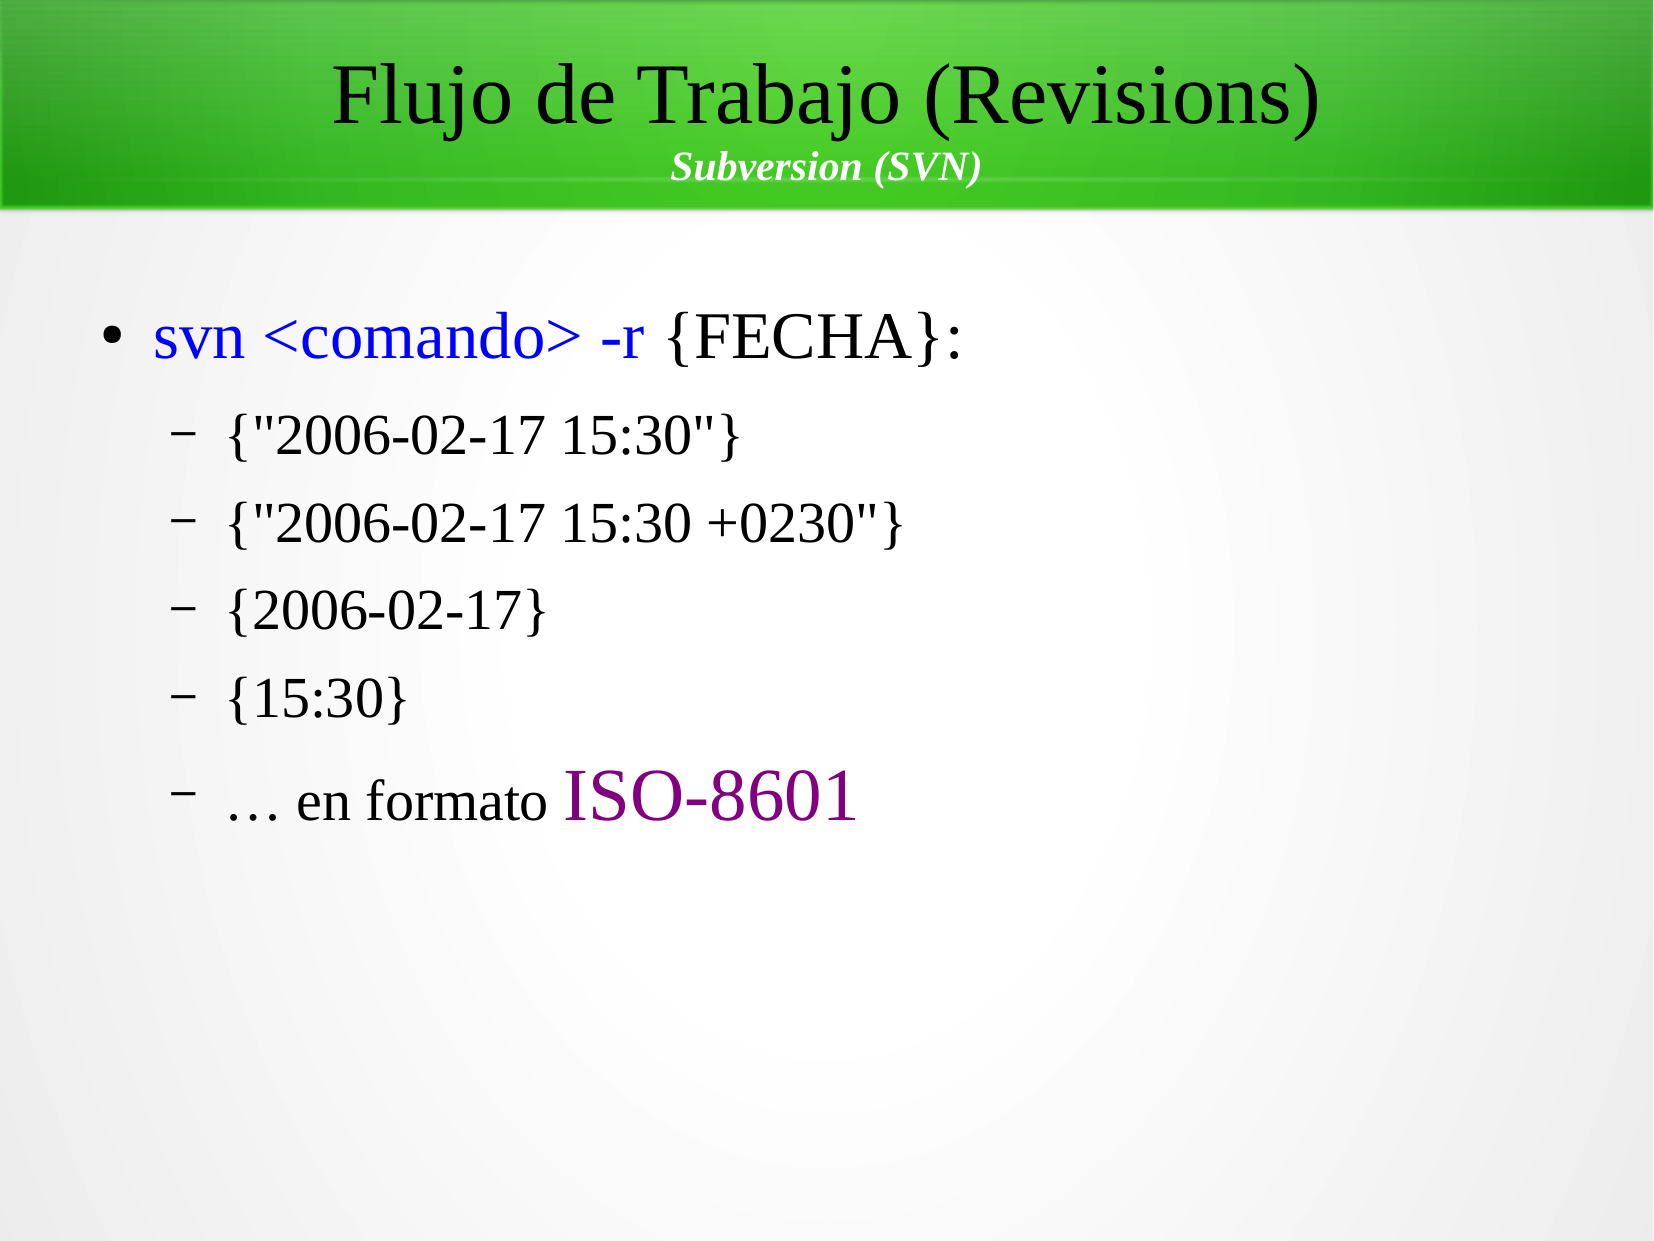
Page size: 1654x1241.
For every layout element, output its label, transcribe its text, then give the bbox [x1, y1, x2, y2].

list svn <comando> -r {FECHA}: {"2006-02-17 15:30"} {"2006-02-17 15:30 +0230"} {2006-02-17} {15:30} … en formato ISO-8601 [82, 299, 1571, 1019]
picture [0, 0, 1654, 1241]
title Flujo de Trabajo (Revisions) Subversion (SVN) [82, 46, 1571, 190]
